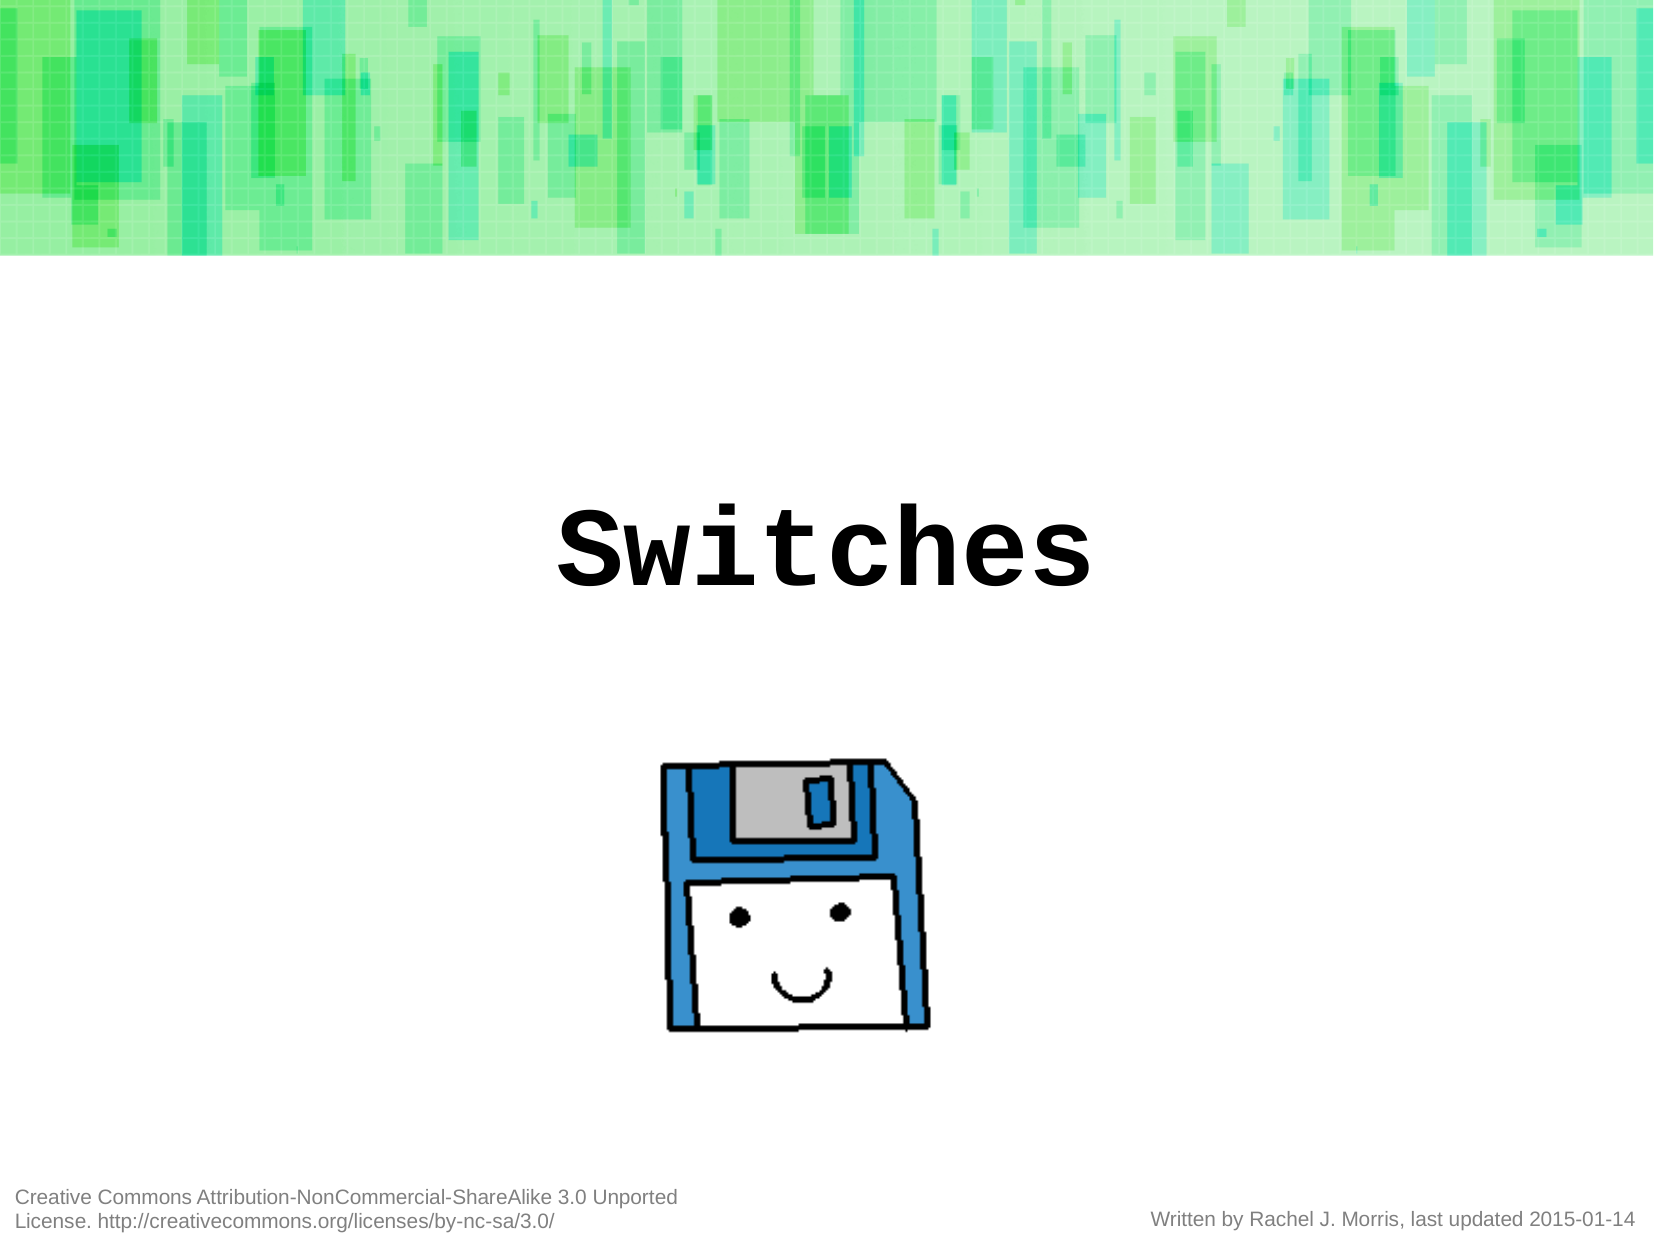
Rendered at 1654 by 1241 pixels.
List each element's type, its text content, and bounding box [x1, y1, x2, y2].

text_box Written by Rachel J. Morris, last updated 2015-01-14 [840, 1200, 1651, 1239]
subtitle Switches [82, 285, 1571, 826]
picture [0, 0, 1654, 1241]
text_box Creative Commons Attribution-NonCommercial-ShareAlike 3.0 Unported License. http://creativecommons.org/licenses/by-nc-sa/3.0/ [0, 1178, 751, 1241]
